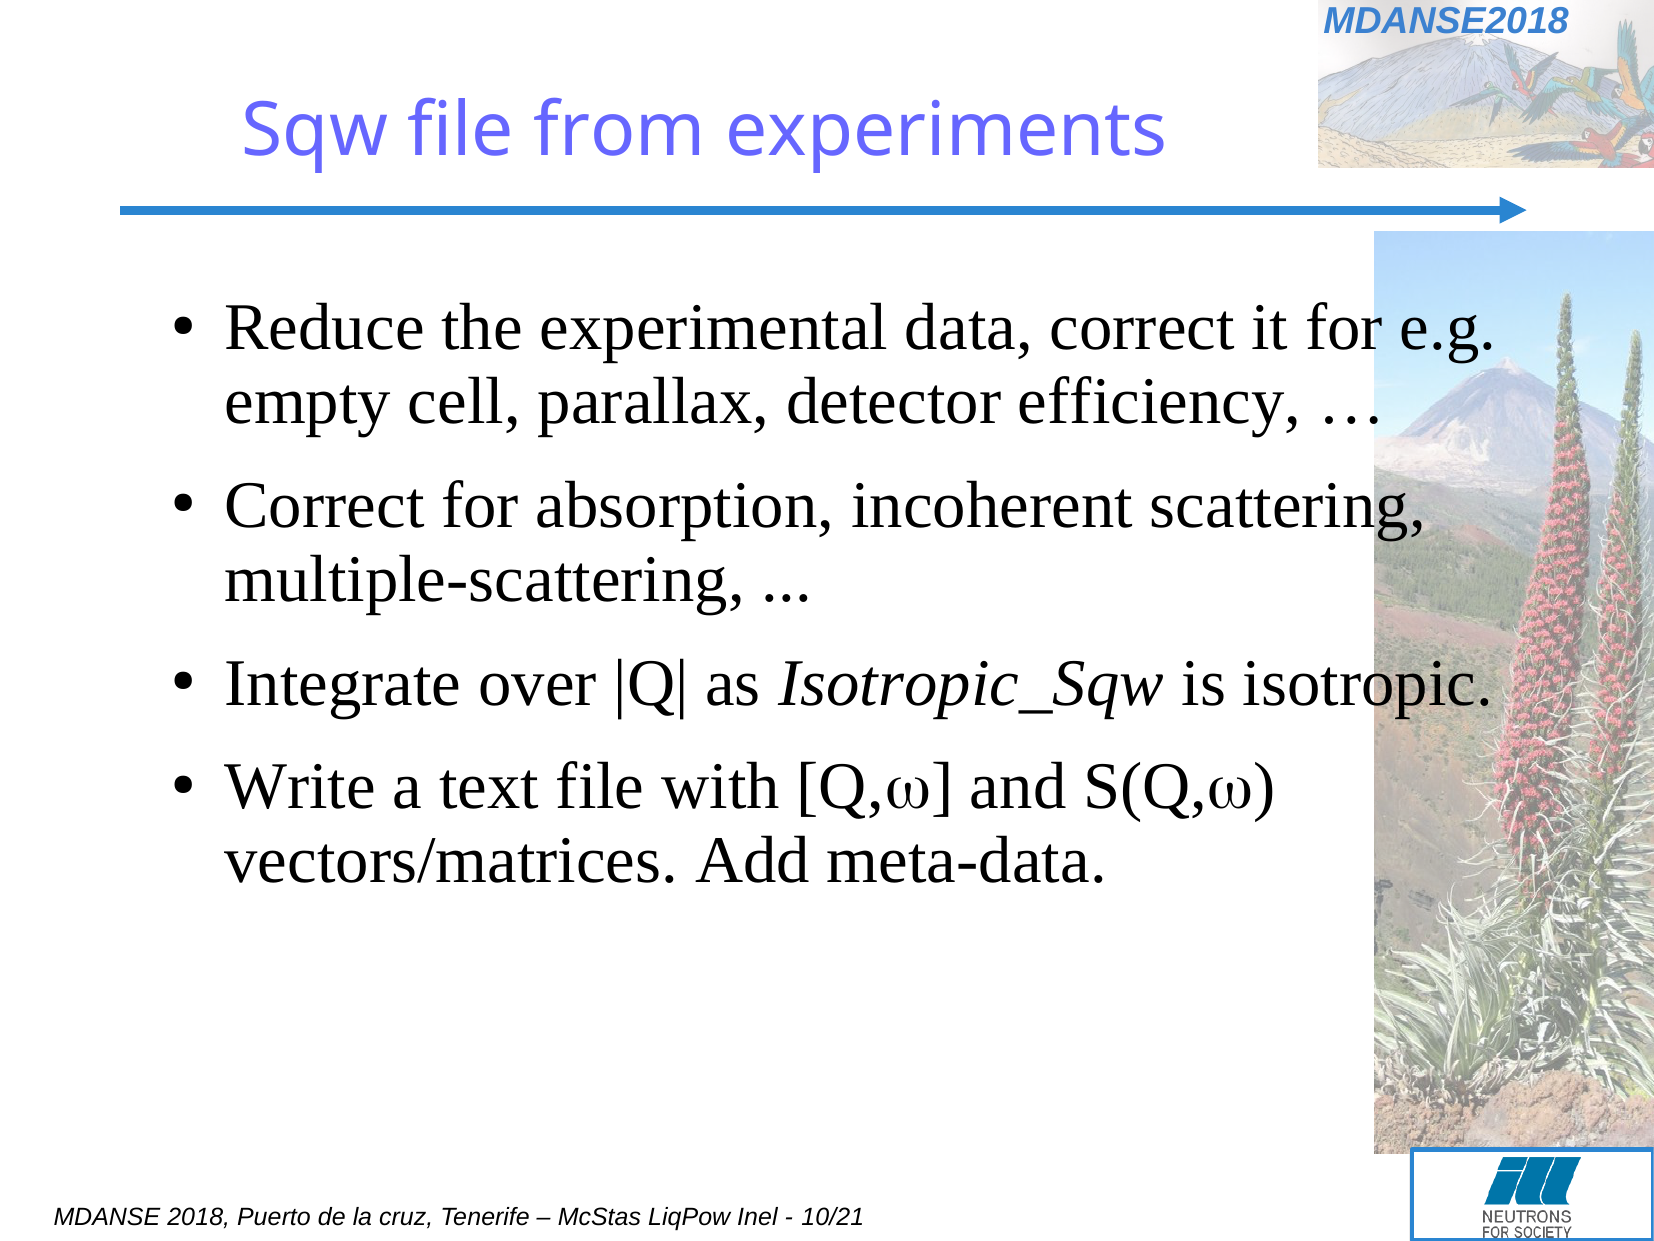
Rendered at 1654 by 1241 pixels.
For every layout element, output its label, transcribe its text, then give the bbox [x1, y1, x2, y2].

list Reduce the experimental data, correct it for e.g. empty cell, parallax, detector efficiency, … Correct for absorption, incoherent scattering, multiple-scattering, ... Integrate over |Q| as Isotropic_Sqw is isotropic. Write a text file with [Q,w] and S(Q,w) vectors/matrices. Add meta-data. [82, 290, 1571, 1010]
title Sqw file from experiments [82, 49, 1328, 203]
picture [1479, 1153, 1583, 1241]
